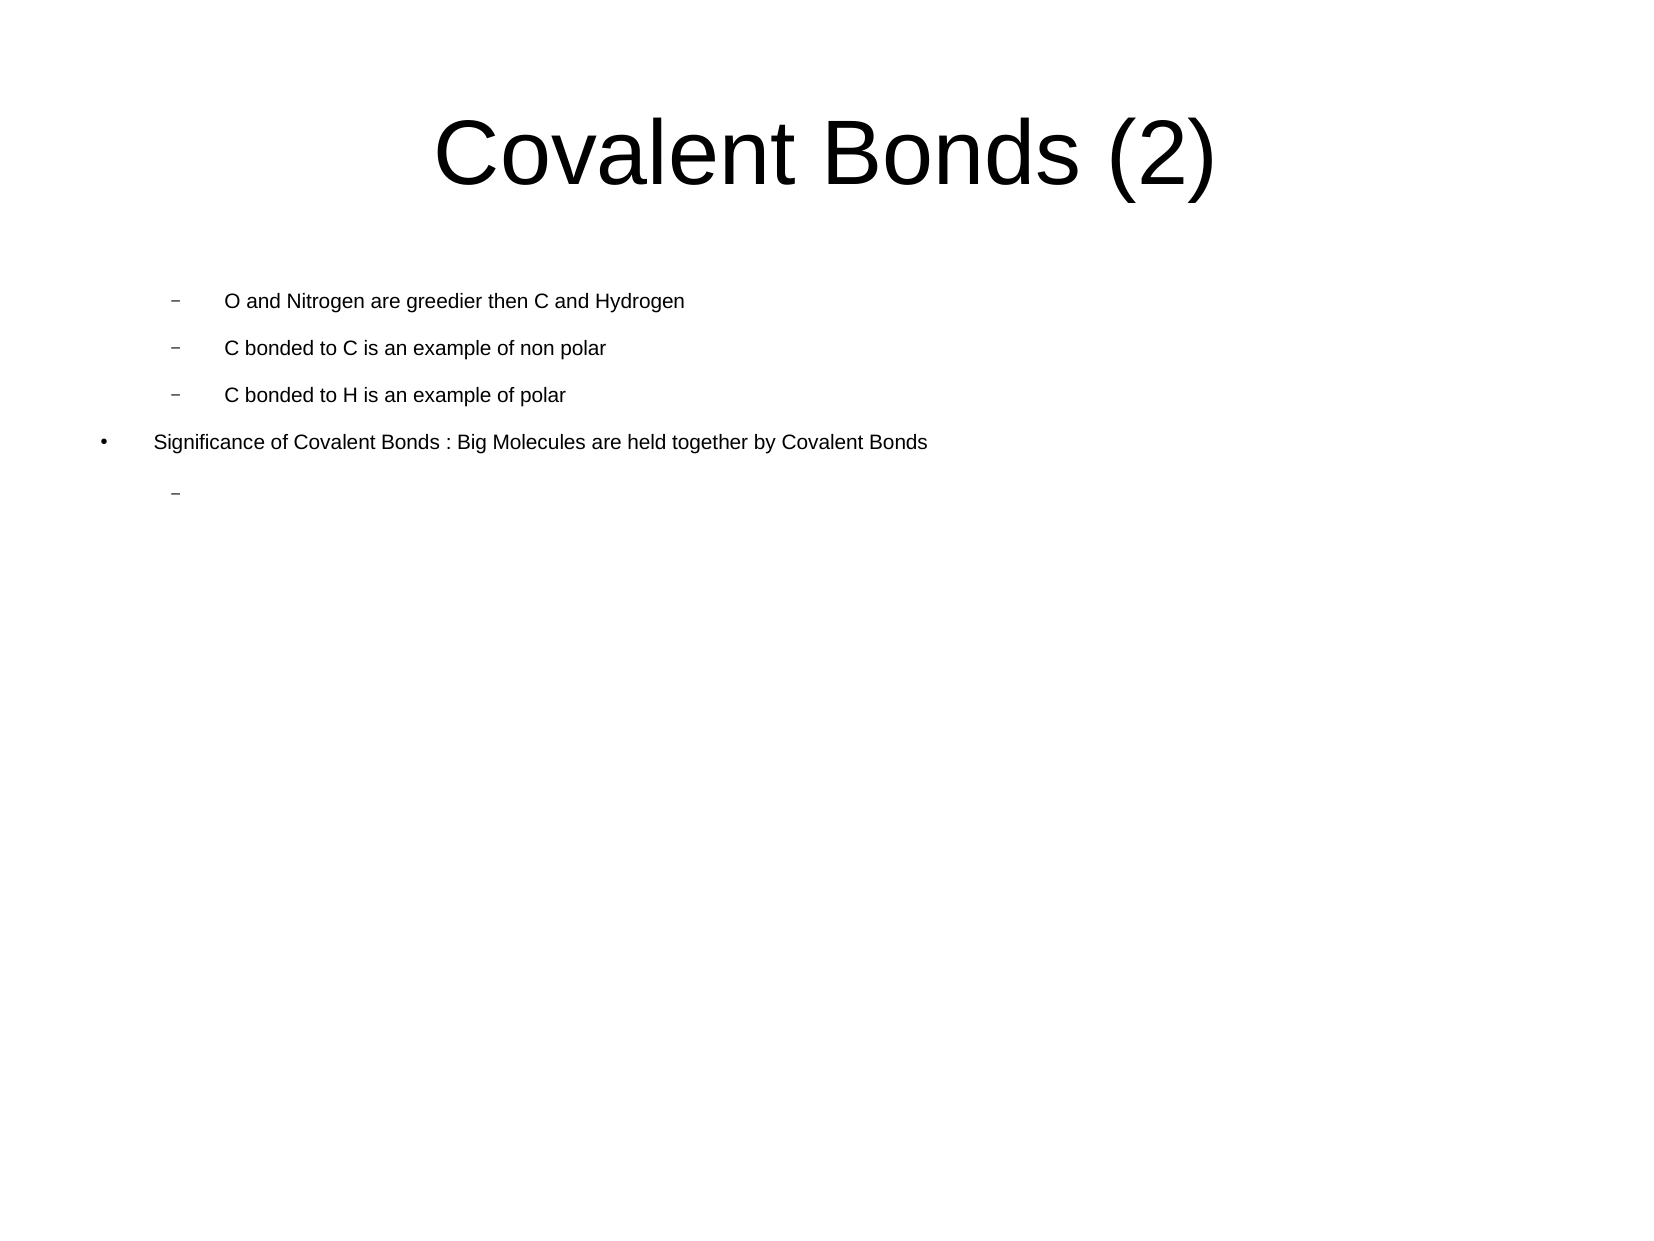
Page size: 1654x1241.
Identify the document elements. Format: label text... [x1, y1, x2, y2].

title Covalent Bonds (2) [82, 49, 1571, 257]
list O and Nitrogen are greedier then C and Hydrogen C bonded to C is an example of non polar C bonded to H is an example of polar Significance of Covalent Bonds : Big Molecules are held together by Covalent Bonds [82, 290, 1571, 1010]
